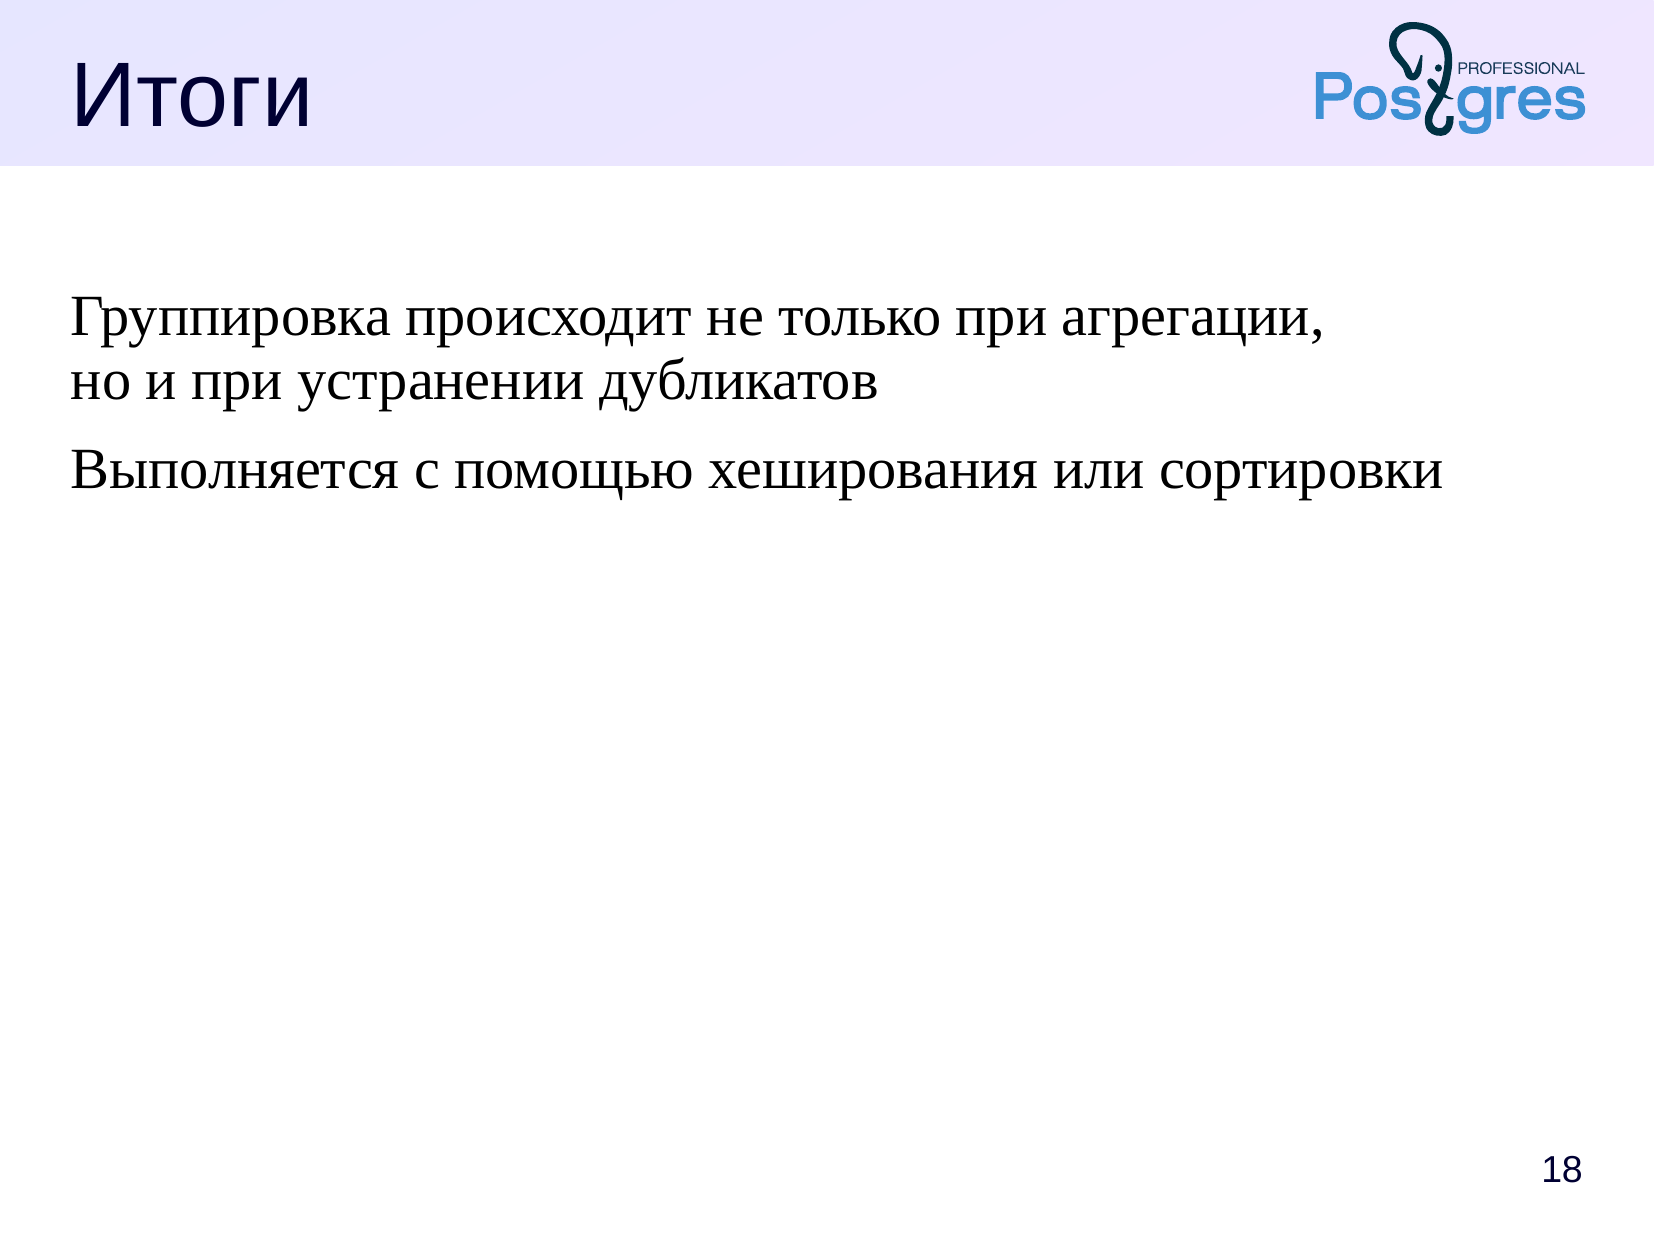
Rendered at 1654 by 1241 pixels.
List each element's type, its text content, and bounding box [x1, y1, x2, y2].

list Группировка происходит не только при агрегации, но и при устранении дубликатов Выполняется с помощью хеширования или сортировки [70, 283, 1583, 1141]
title Итоги [70, 43, 1261, 166]
